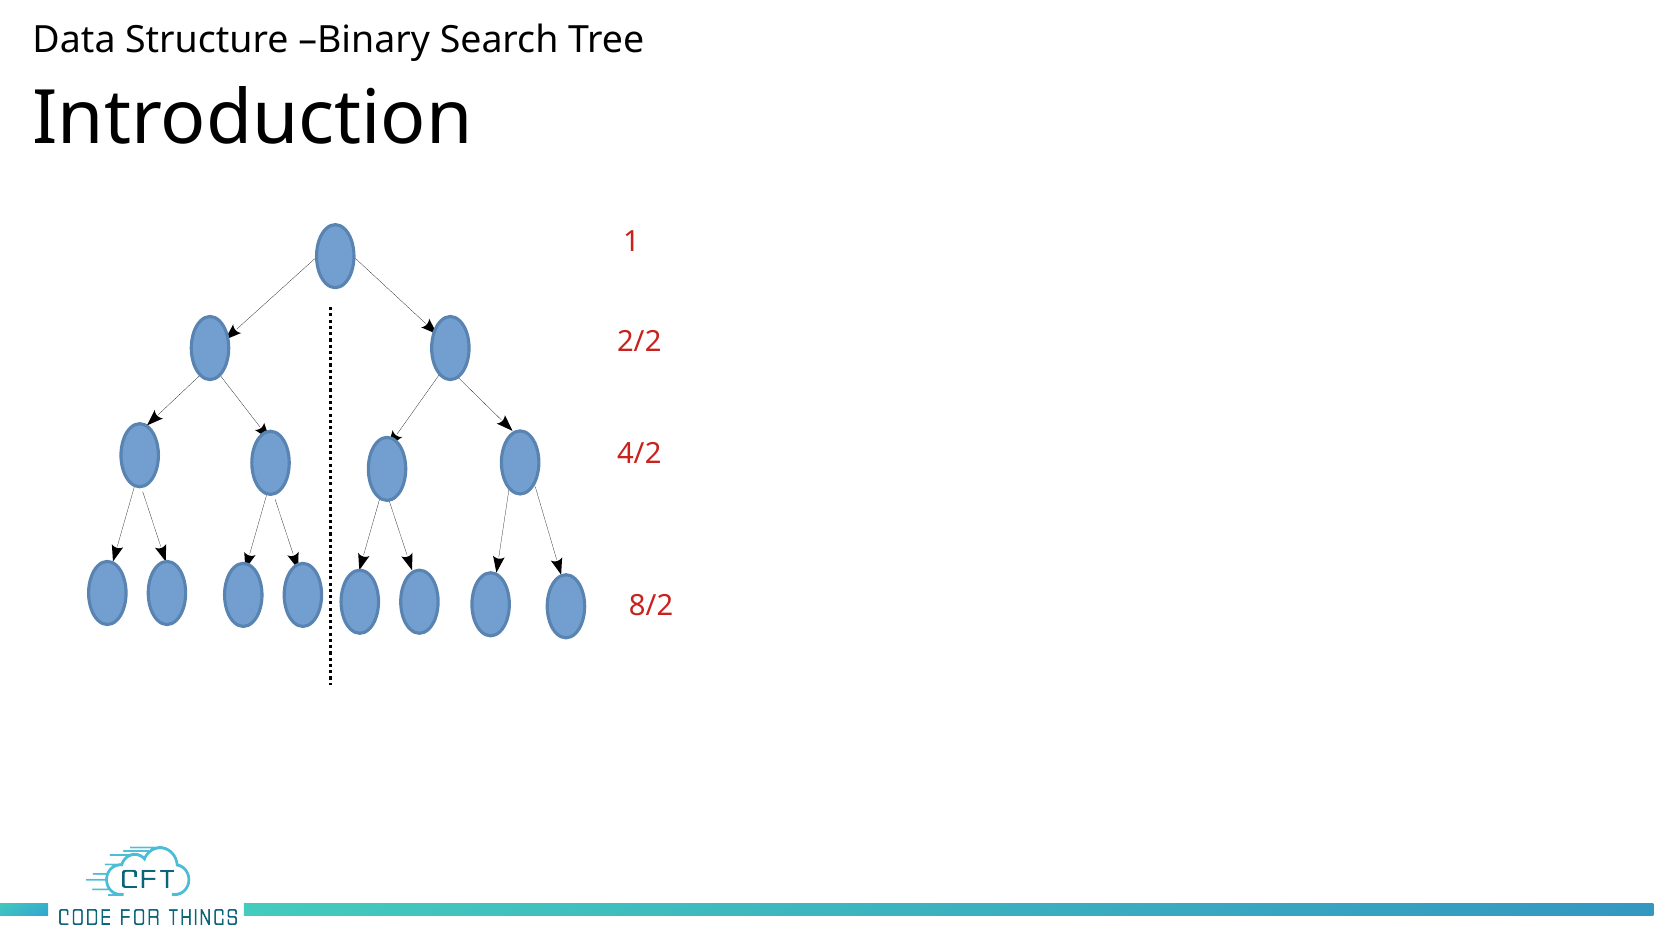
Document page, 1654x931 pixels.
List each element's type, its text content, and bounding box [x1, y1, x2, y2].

text_box [191, 316, 229, 380]
text_box [501, 430, 539, 494]
text_box [341, 570, 379, 634]
text_box [88, 561, 127, 625]
text_box 1 [608, 212, 657, 262]
text_box [368, 437, 406, 501]
text_box [547, 574, 585, 638]
text_box [284, 563, 322, 627]
text_box [431, 316, 470, 380]
text_box [400, 570, 439, 634]
text_box [148, 561, 186, 625]
text_box 8/2 [614, 576, 691, 626]
text_box [224, 563, 263, 627]
text_box [120, 423, 159, 487]
text_box 4/2 [602, 425, 679, 475]
title Data Structure –Binary Search Tree Introduction [32, 12, 1184, 166]
text_box [471, 572, 510, 636]
text_box [316, 224, 354, 288]
text_box [251, 431, 290, 495]
text_box 2/2 [602, 312, 679, 363]
picture [59, 846, 237, 925]
